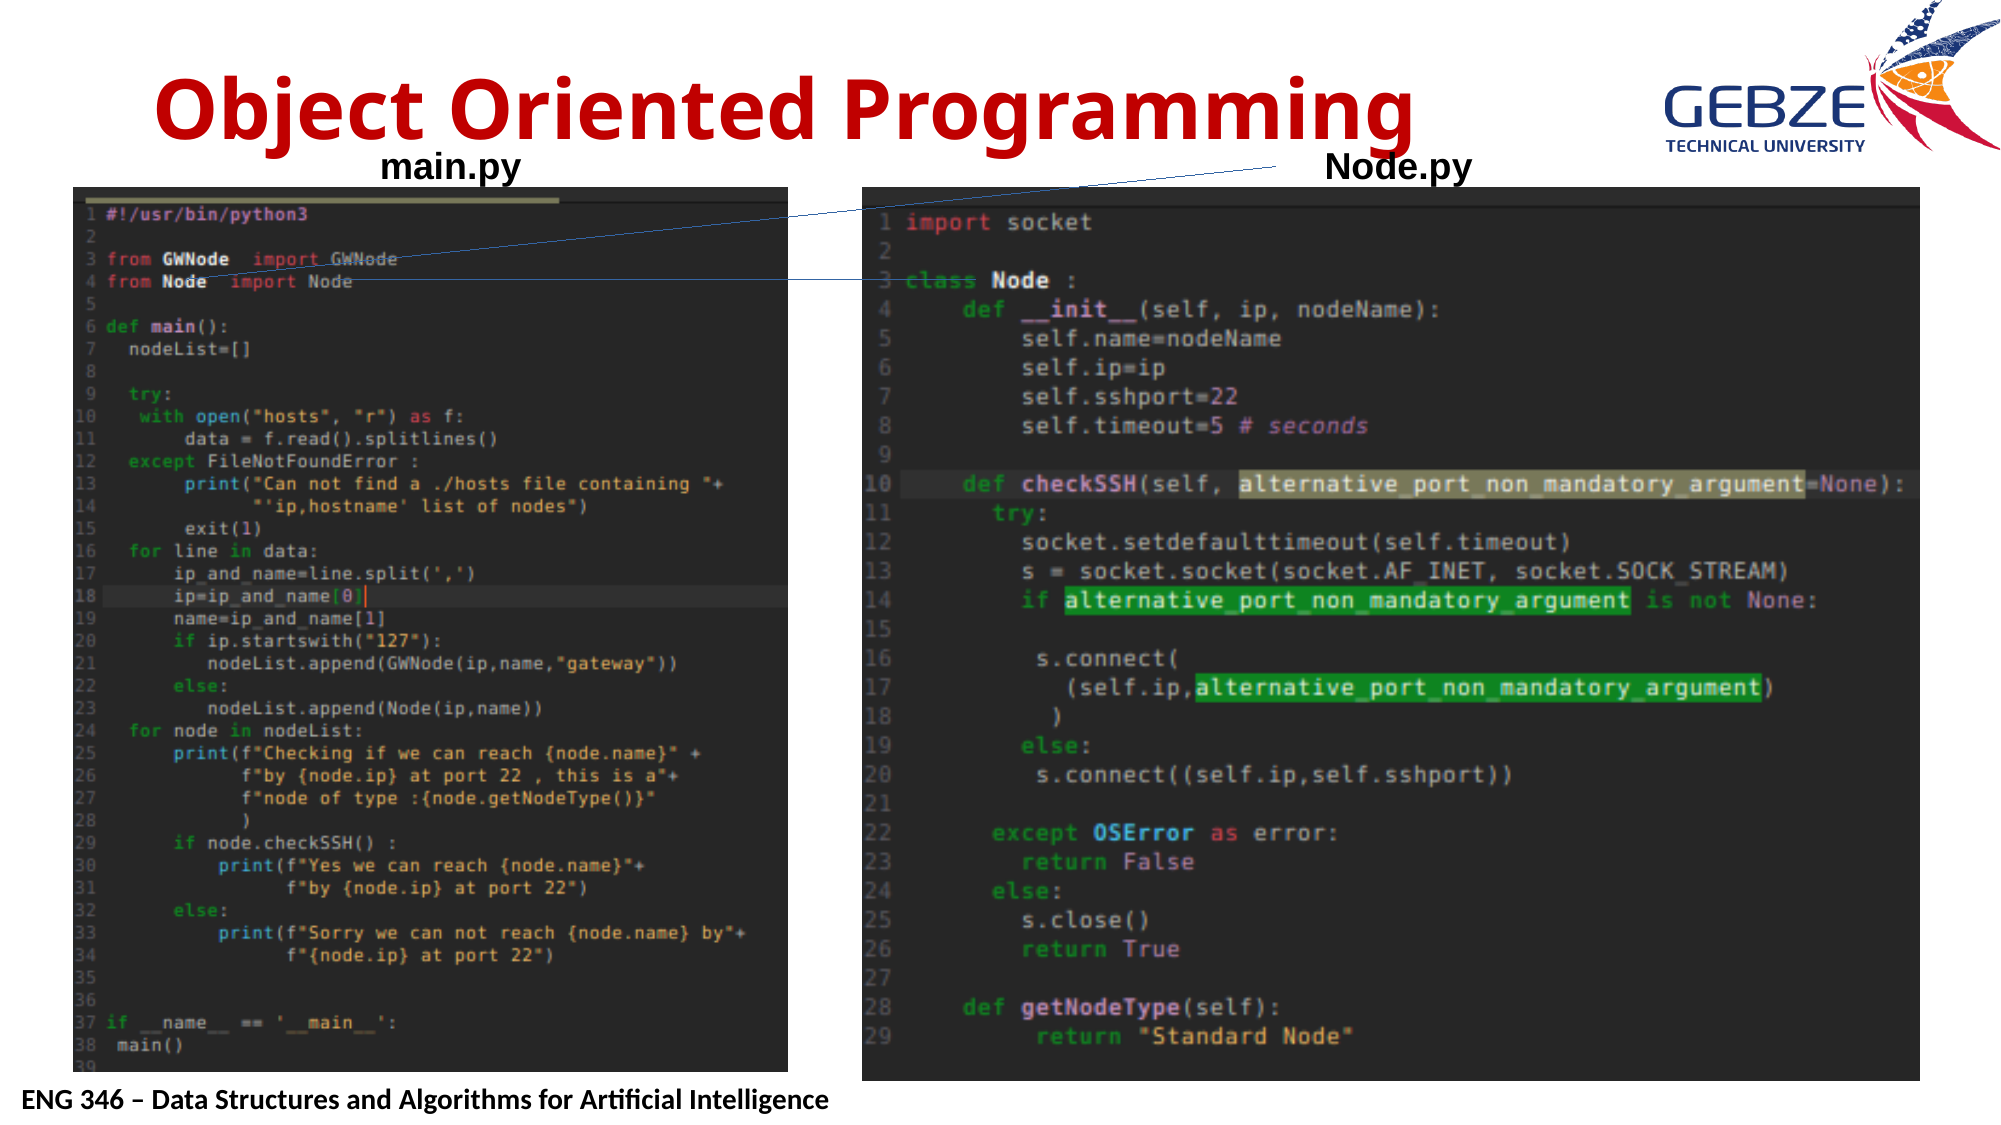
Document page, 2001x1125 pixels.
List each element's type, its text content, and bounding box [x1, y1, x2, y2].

picture [1665, 0, 2001, 152]
text_box Node.py [1309, 134, 1647, 234]
picture [73, 187, 788, 1072]
picture [862, 187, 1920, 1081]
text_box main.py [364, 134, 702, 187]
title Object Oriented Programming [137, 59, 1650, 165]
